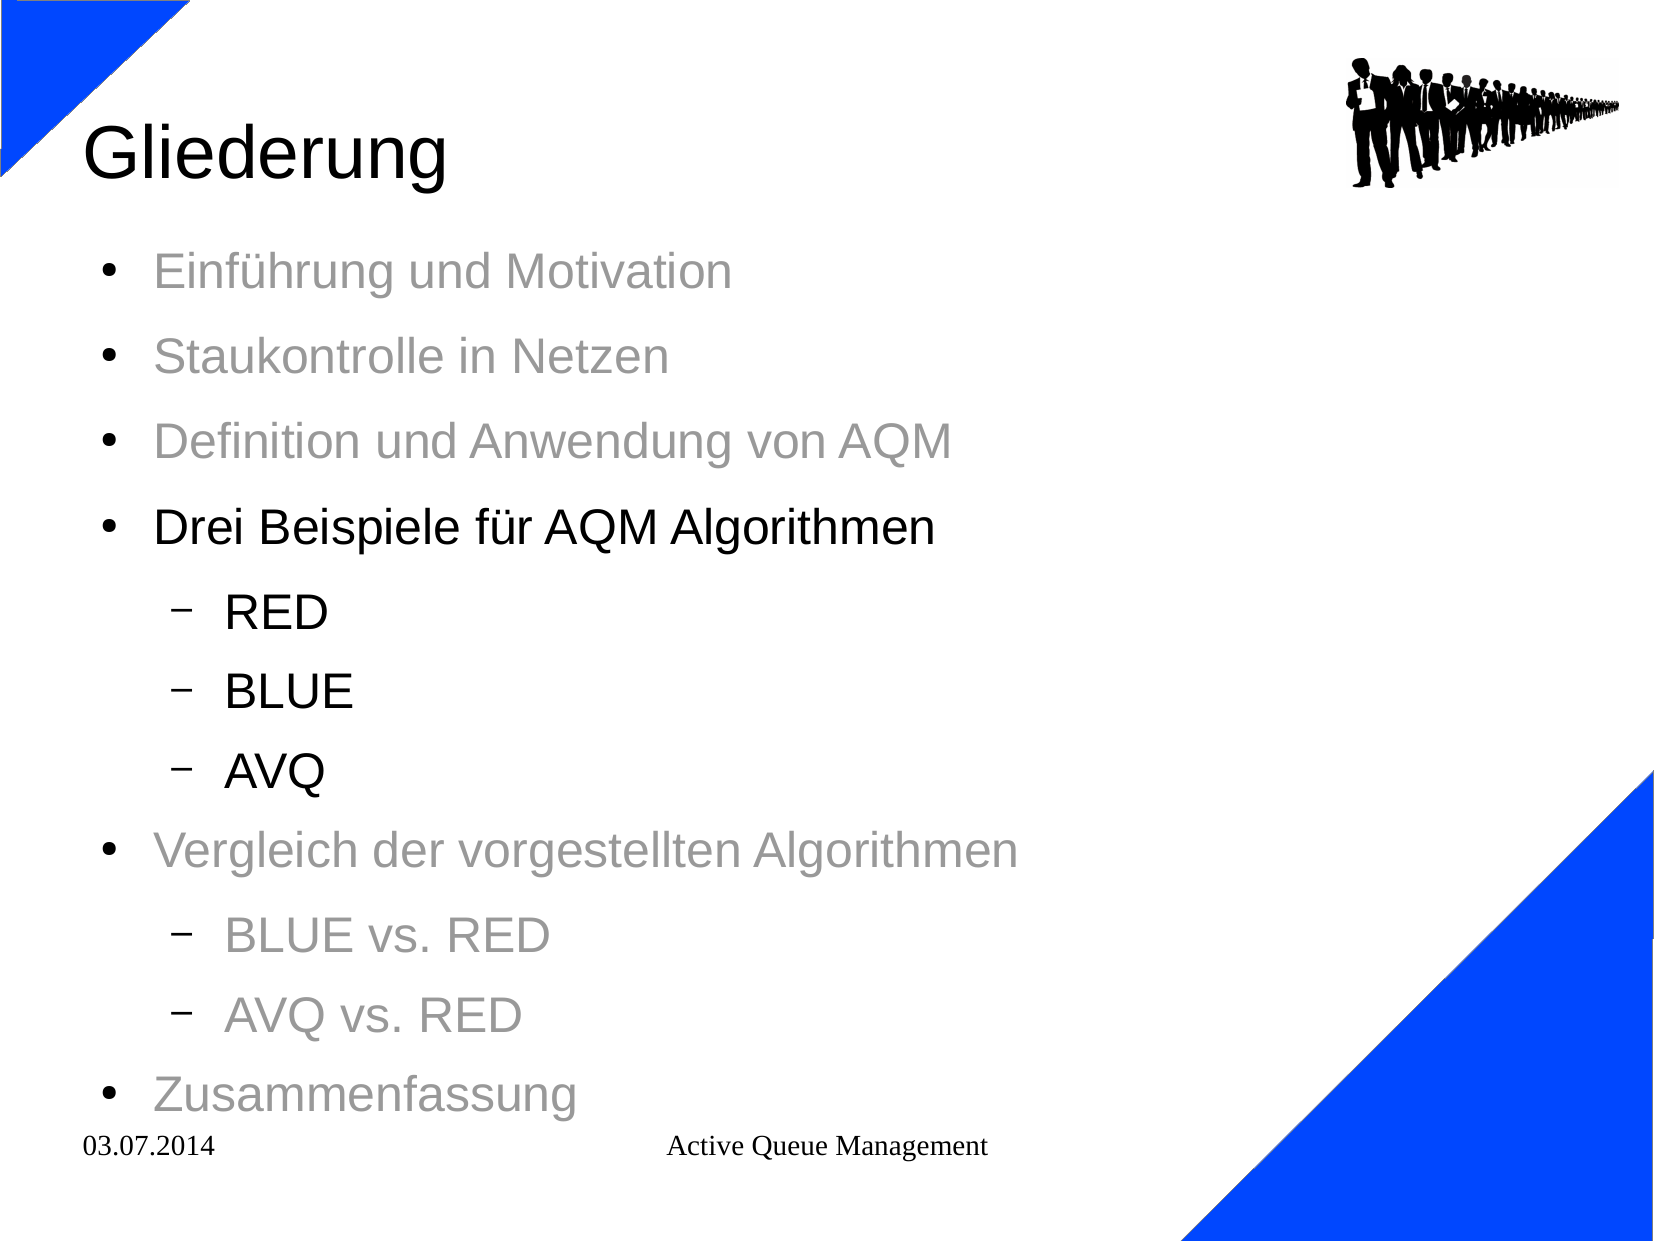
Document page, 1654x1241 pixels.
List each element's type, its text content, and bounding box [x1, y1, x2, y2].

text_box [1180, 770, 1654, 1241]
list Einführung und Motivation Staukontrolle in Netzen Definition und Anwendung von AQM Drei Beispiele für AQM Algorithmen RED BLUE AVQ Vergleich der vorgestellten Algorithmen BLUE vs. RED AVQ vs. RED Zusammenfassung [82, 243, 1571, 1123]
text_box [0, 0, 190, 177]
picture [1346, 58, 1619, 188]
title Gliederung [82, 49, 1571, 243]
